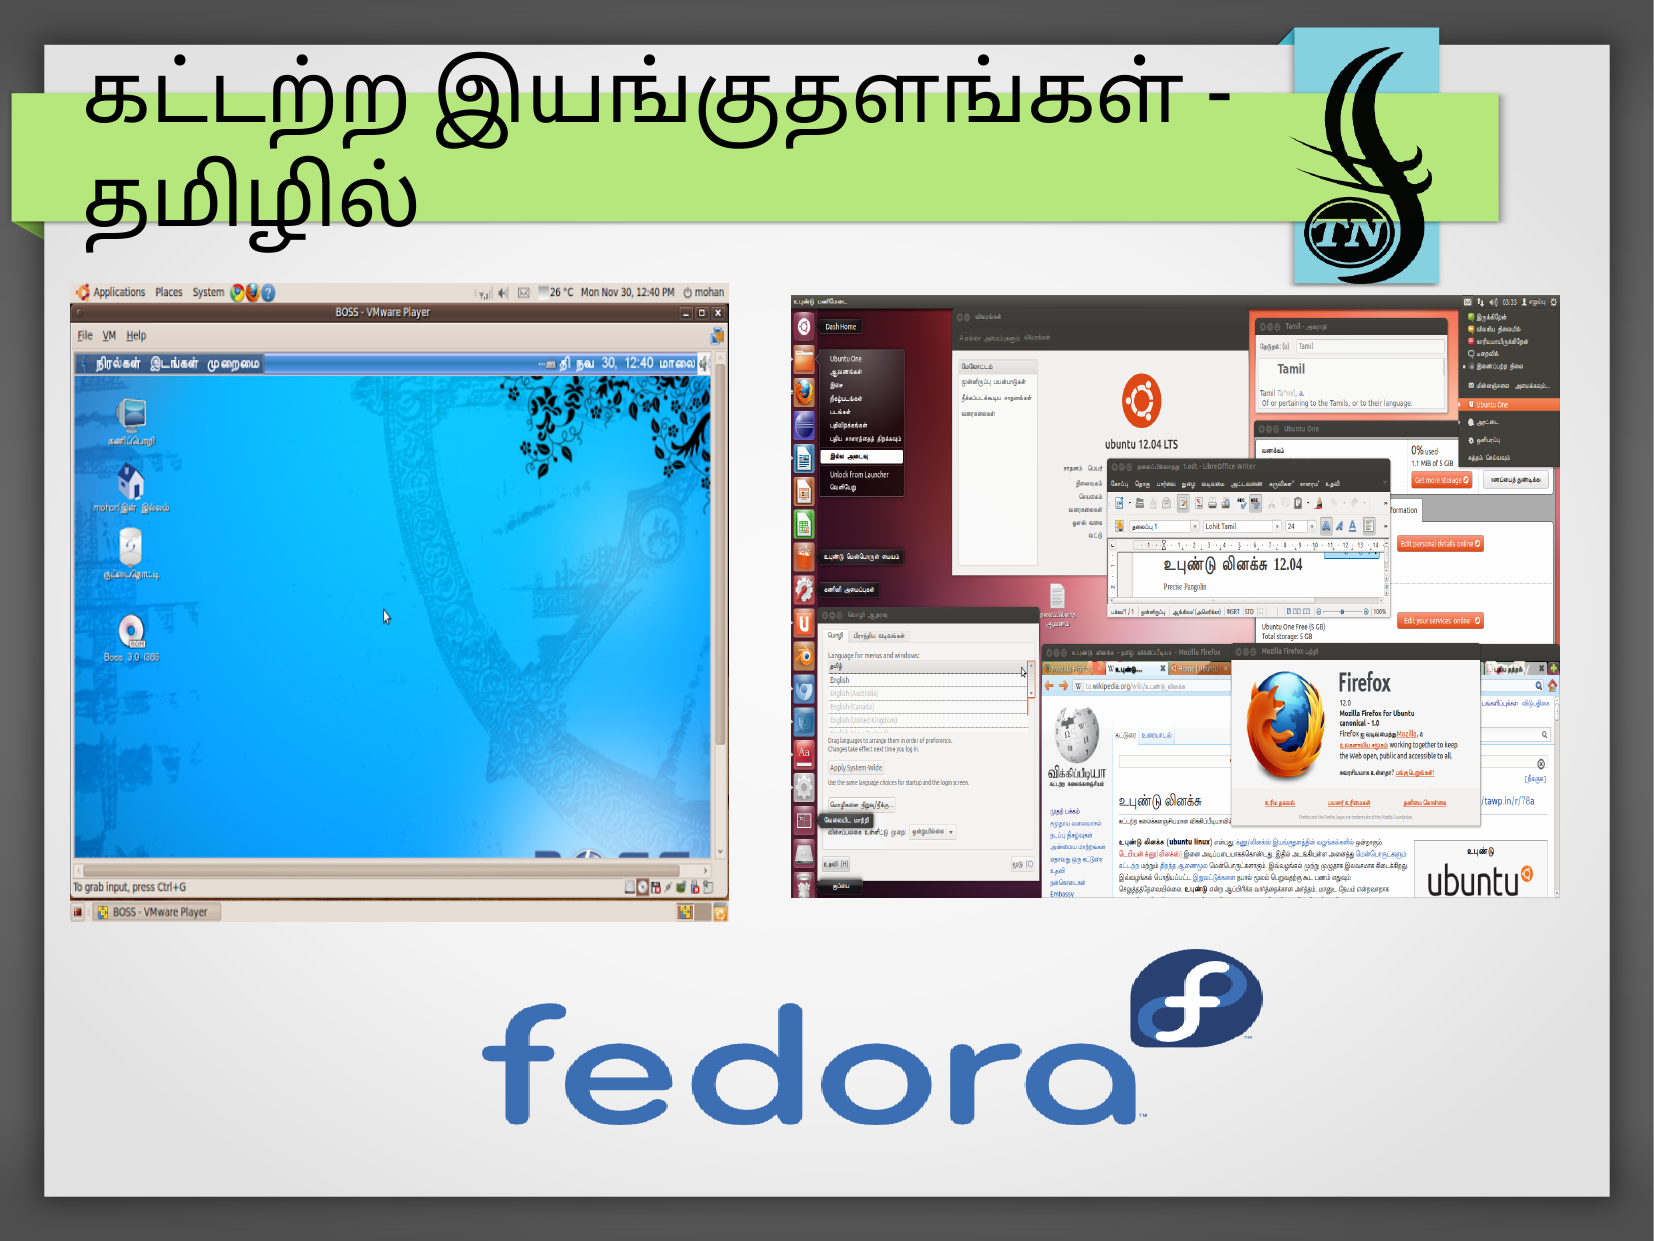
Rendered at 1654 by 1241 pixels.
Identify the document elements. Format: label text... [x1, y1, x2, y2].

title கட்டற்ற இயங்குதளங்கள் - தமிழில் [82, 94, 1264, 213]
picture [0, 0, 1654, 1241]
